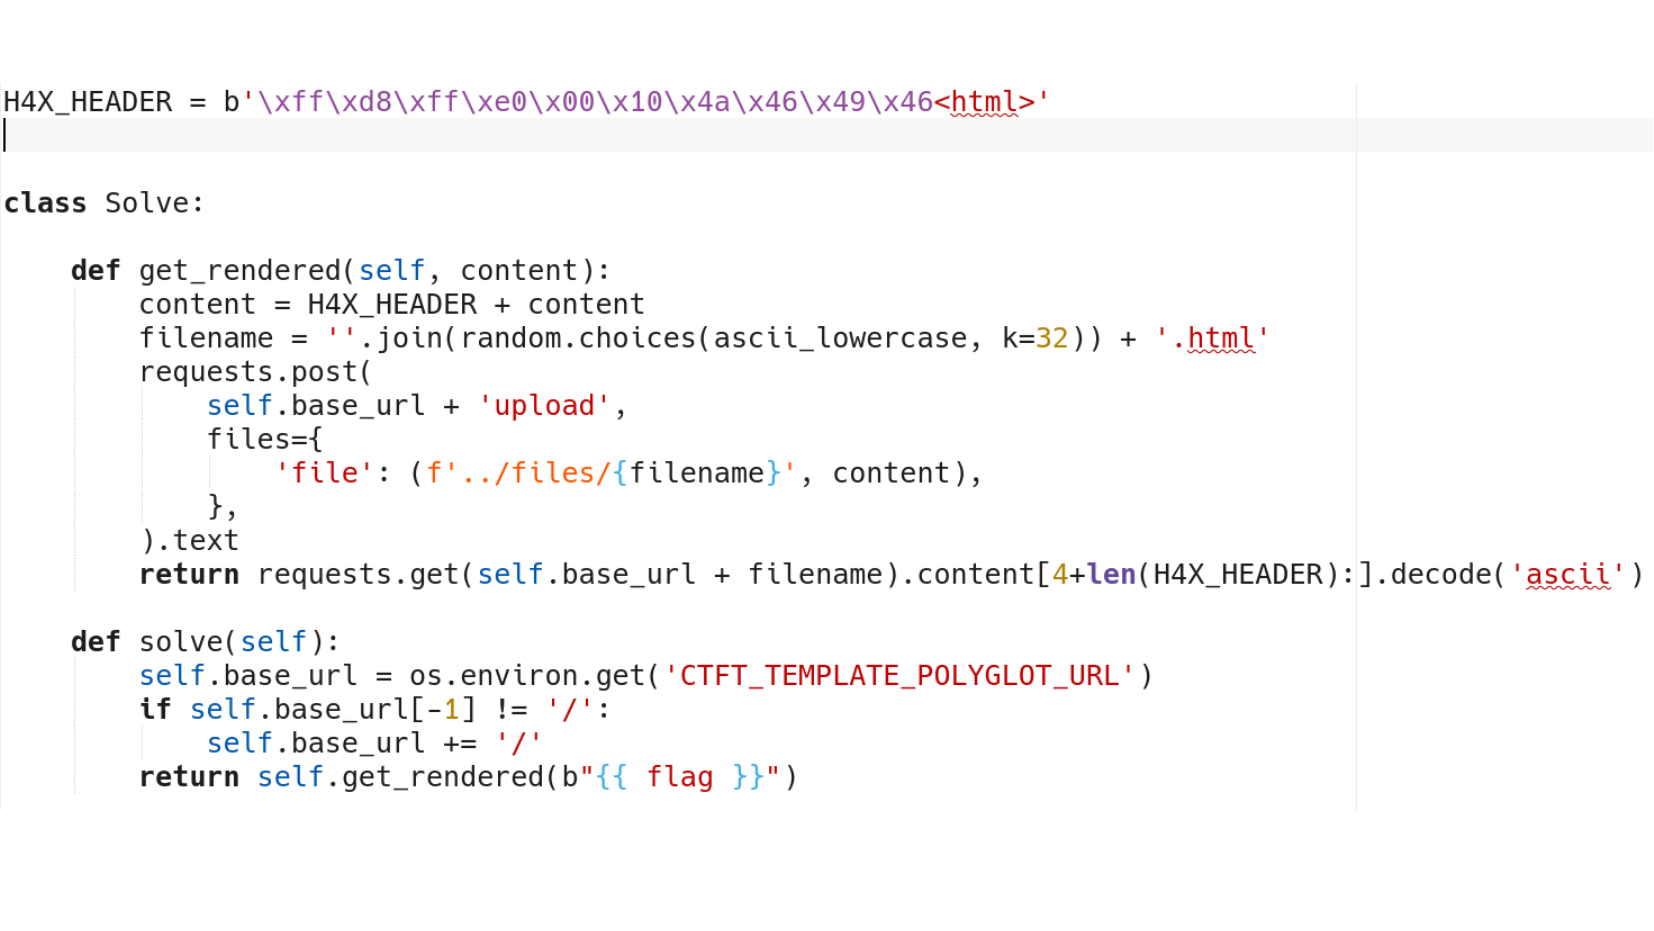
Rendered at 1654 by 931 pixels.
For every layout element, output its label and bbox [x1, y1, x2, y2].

picture [0, 82, 1654, 810]
